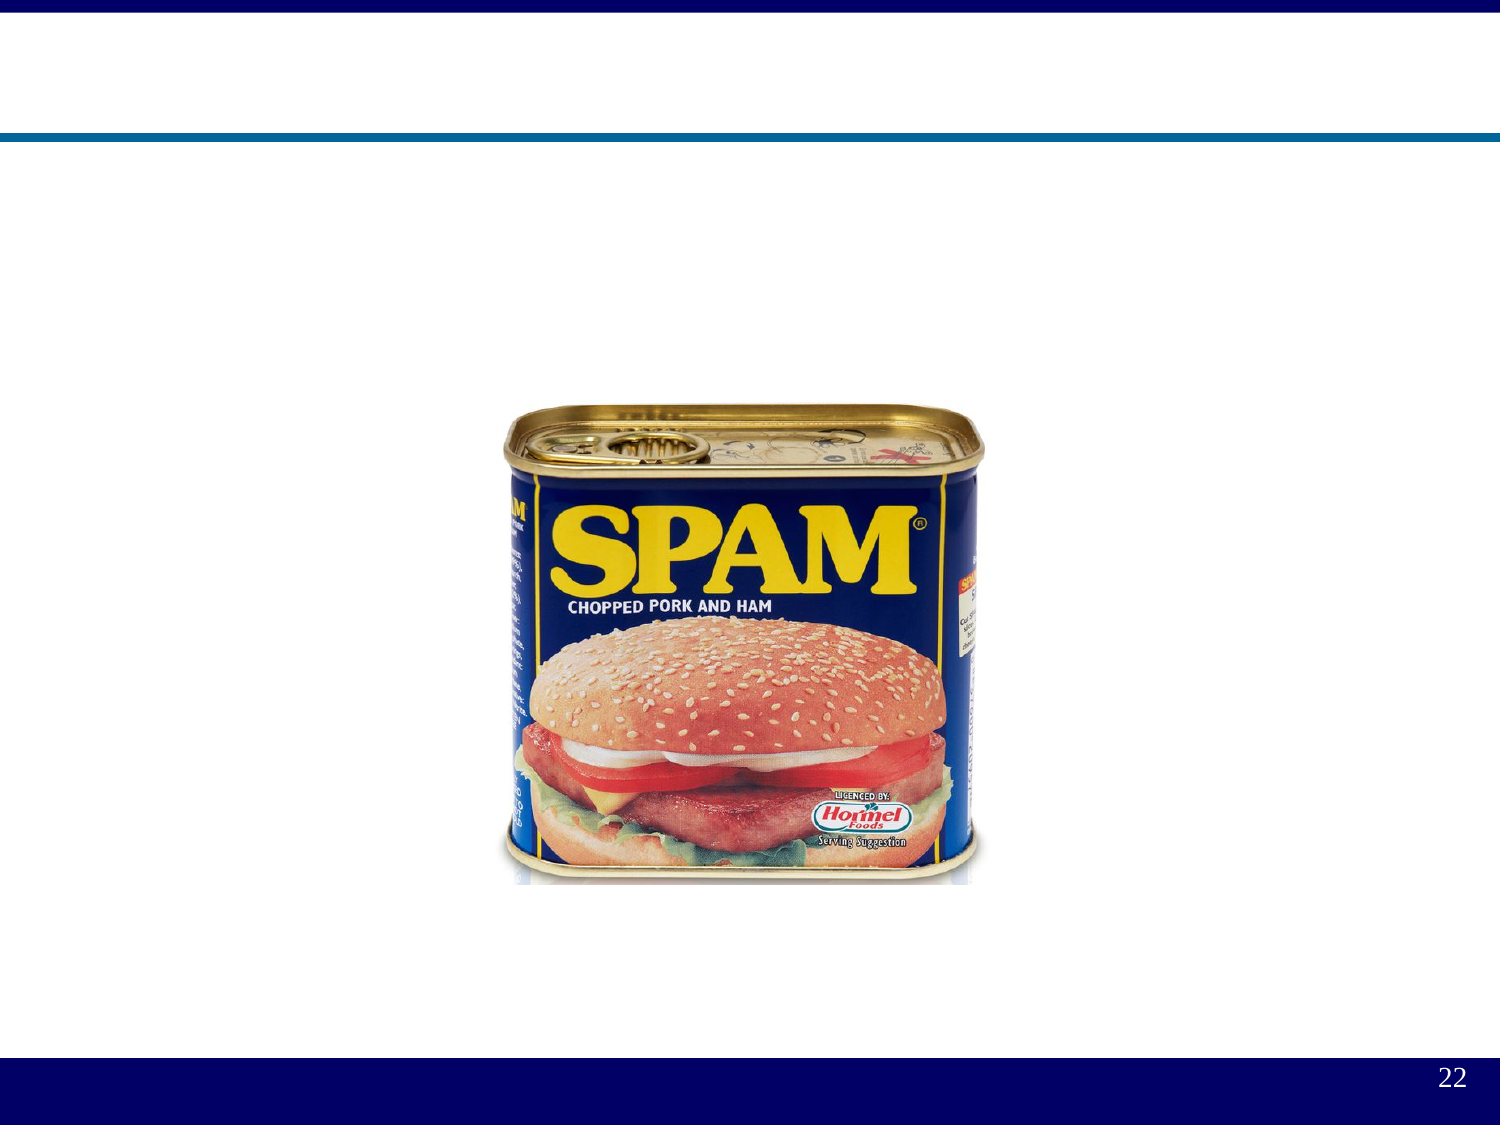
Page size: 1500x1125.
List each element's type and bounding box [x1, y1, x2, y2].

picture [418, 400, 1066, 886]
